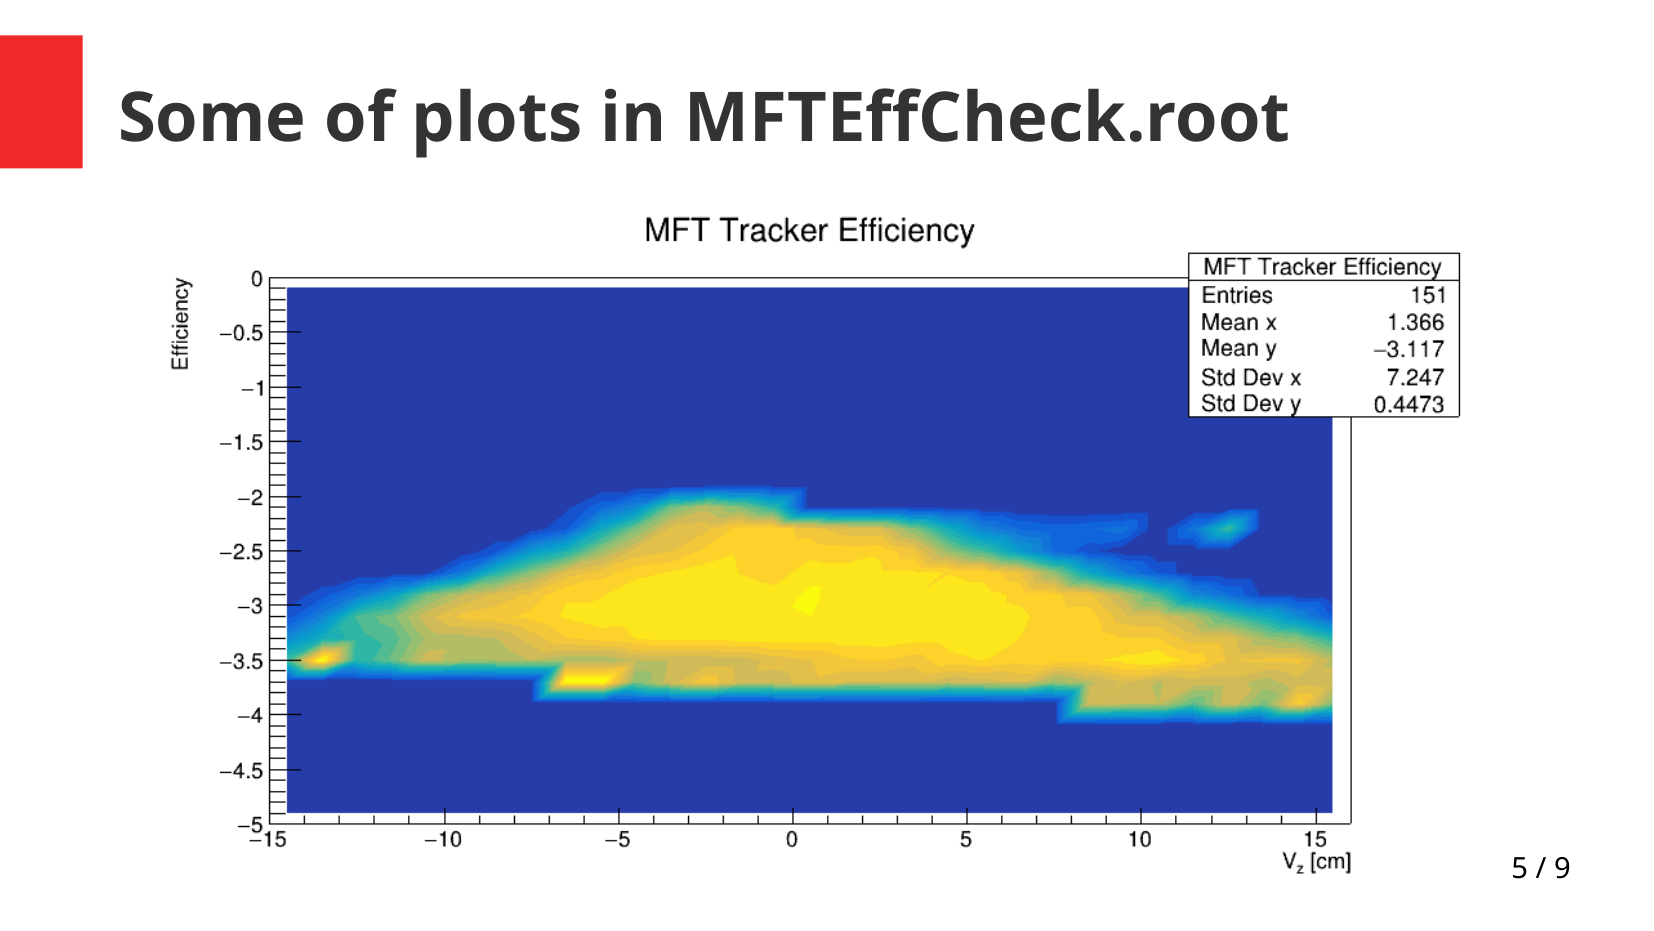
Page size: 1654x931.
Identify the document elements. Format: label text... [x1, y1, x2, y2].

picture [135, 209, 1486, 893]
title Some of plots in MFTEffCheck.root [118, 37, 1571, 193]
